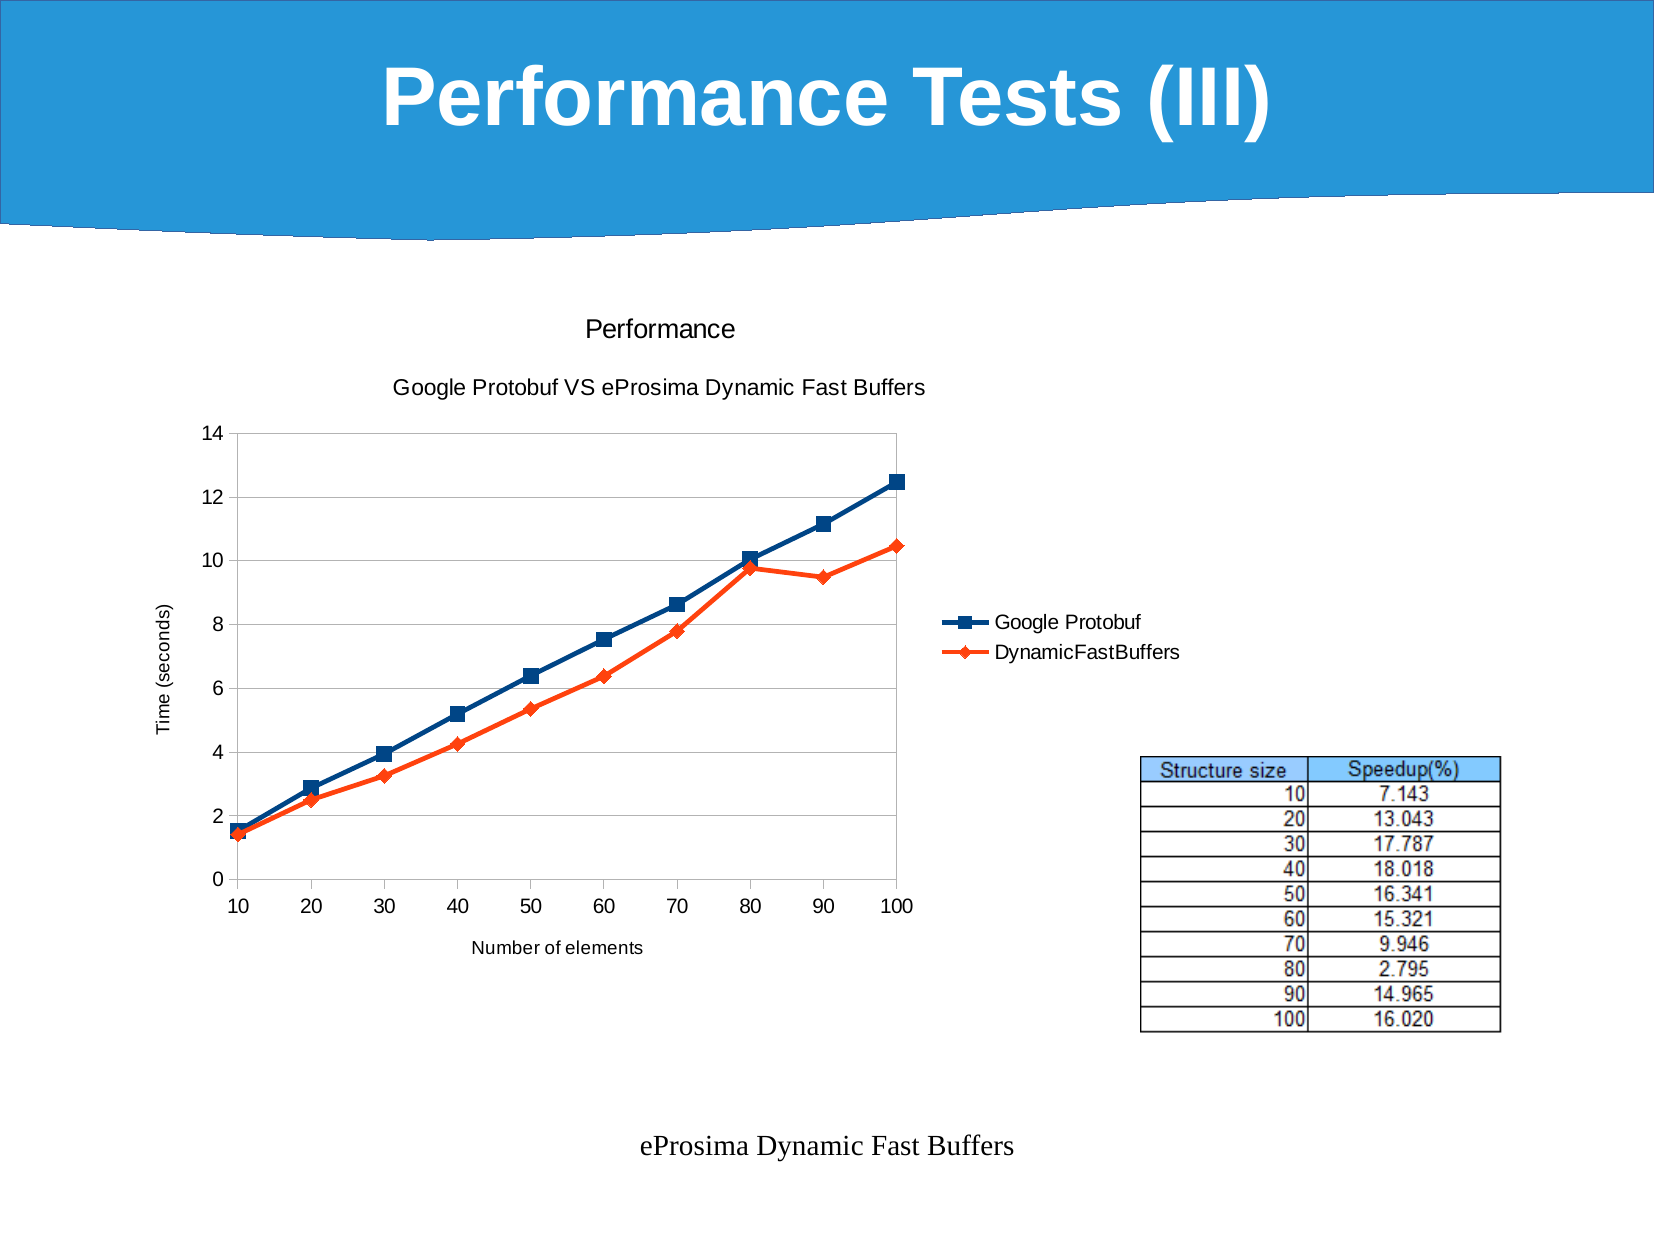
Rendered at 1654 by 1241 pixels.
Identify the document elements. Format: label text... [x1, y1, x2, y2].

chart [120, 285, 1201, 991]
text_box Performance Tests (III) [0, 0, 1654, 241]
picture [1140, 756, 1503, 1051]
